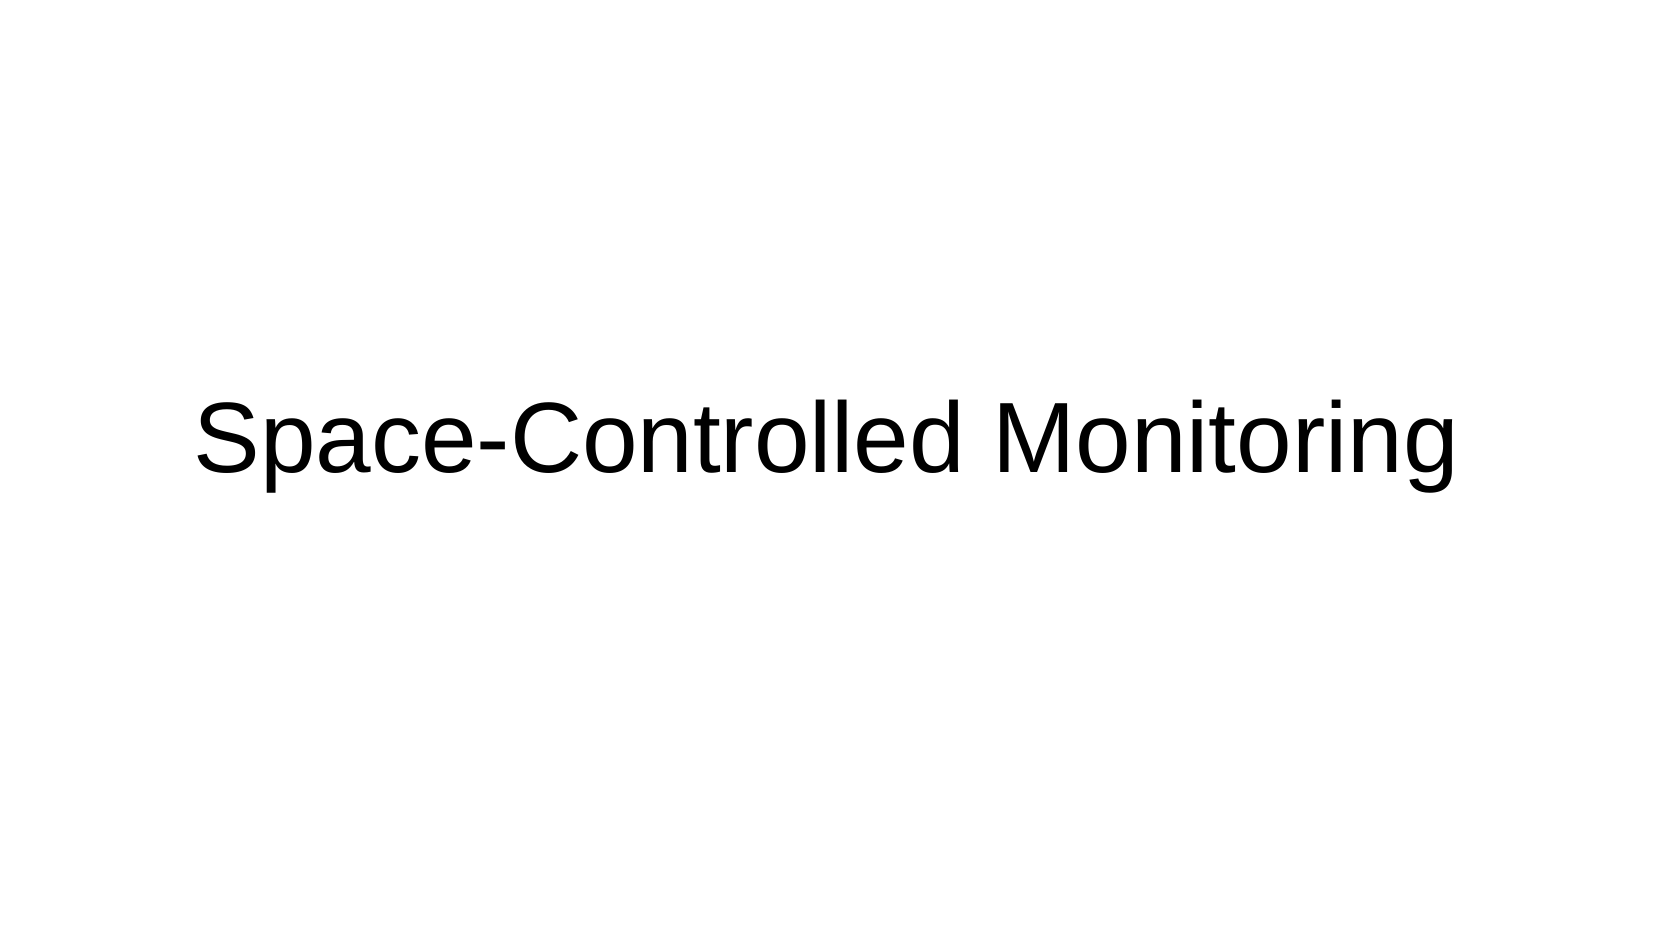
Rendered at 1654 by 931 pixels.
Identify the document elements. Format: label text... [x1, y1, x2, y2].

text_box Space-Controlled Monitoring [82, 108, 1571, 767]
